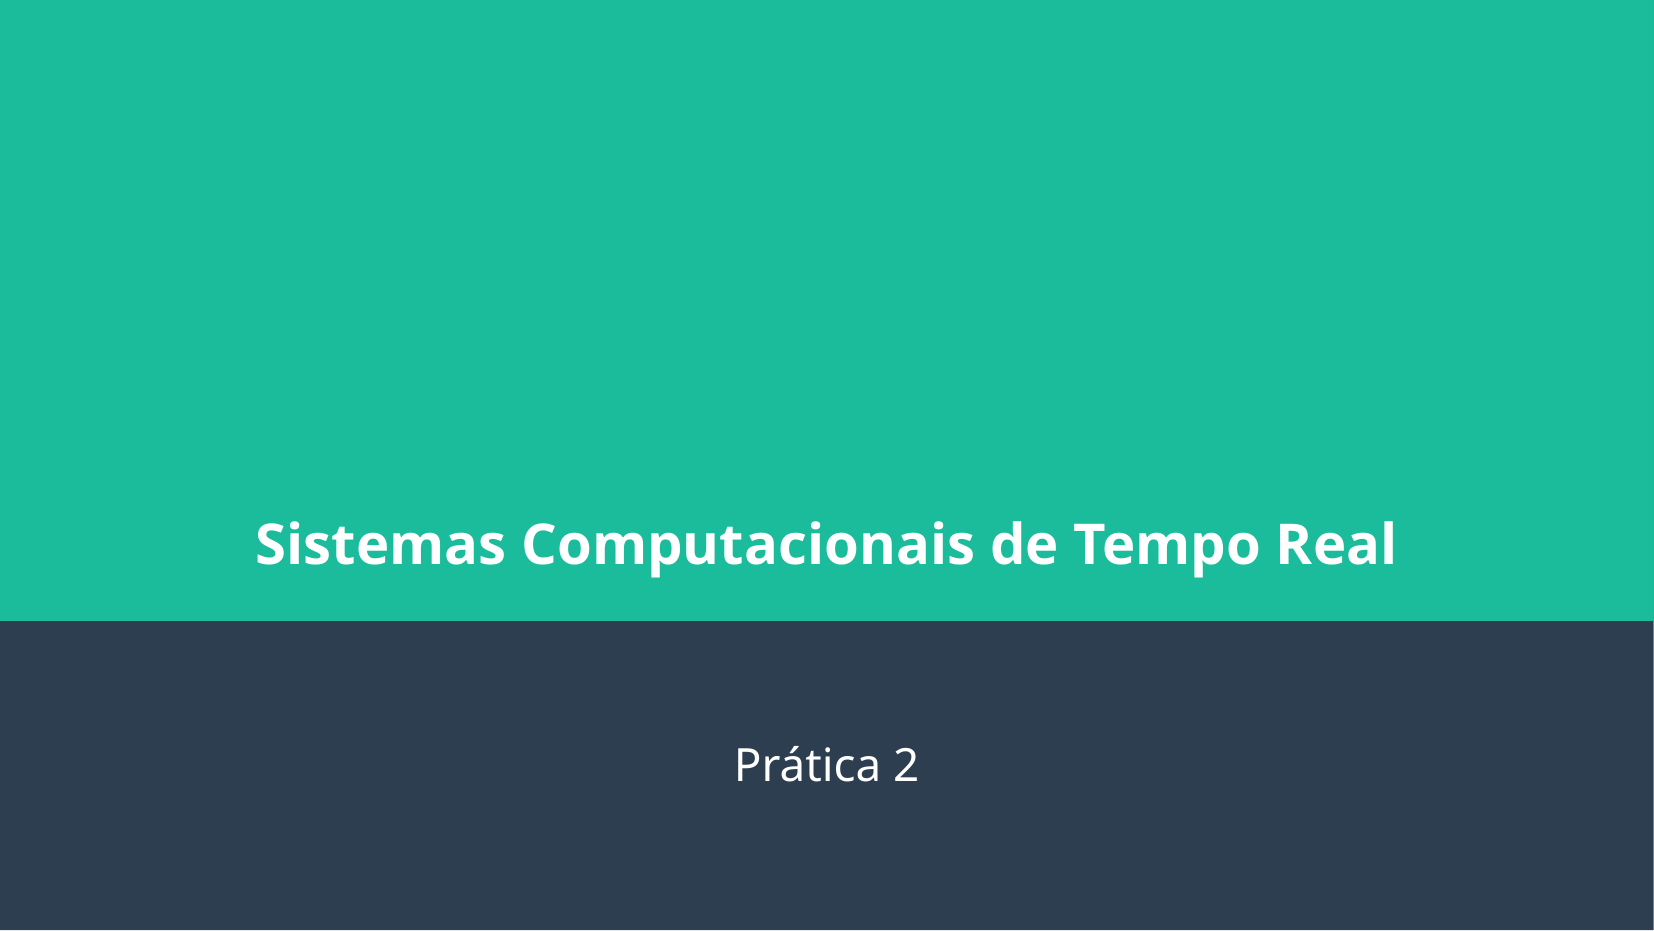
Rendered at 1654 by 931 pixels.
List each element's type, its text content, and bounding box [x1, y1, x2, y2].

title Sistemas Computacionais de Tempo Real [59, 465, 1595, 583]
subtitle Prática 2 [59, 642, 1595, 886]
